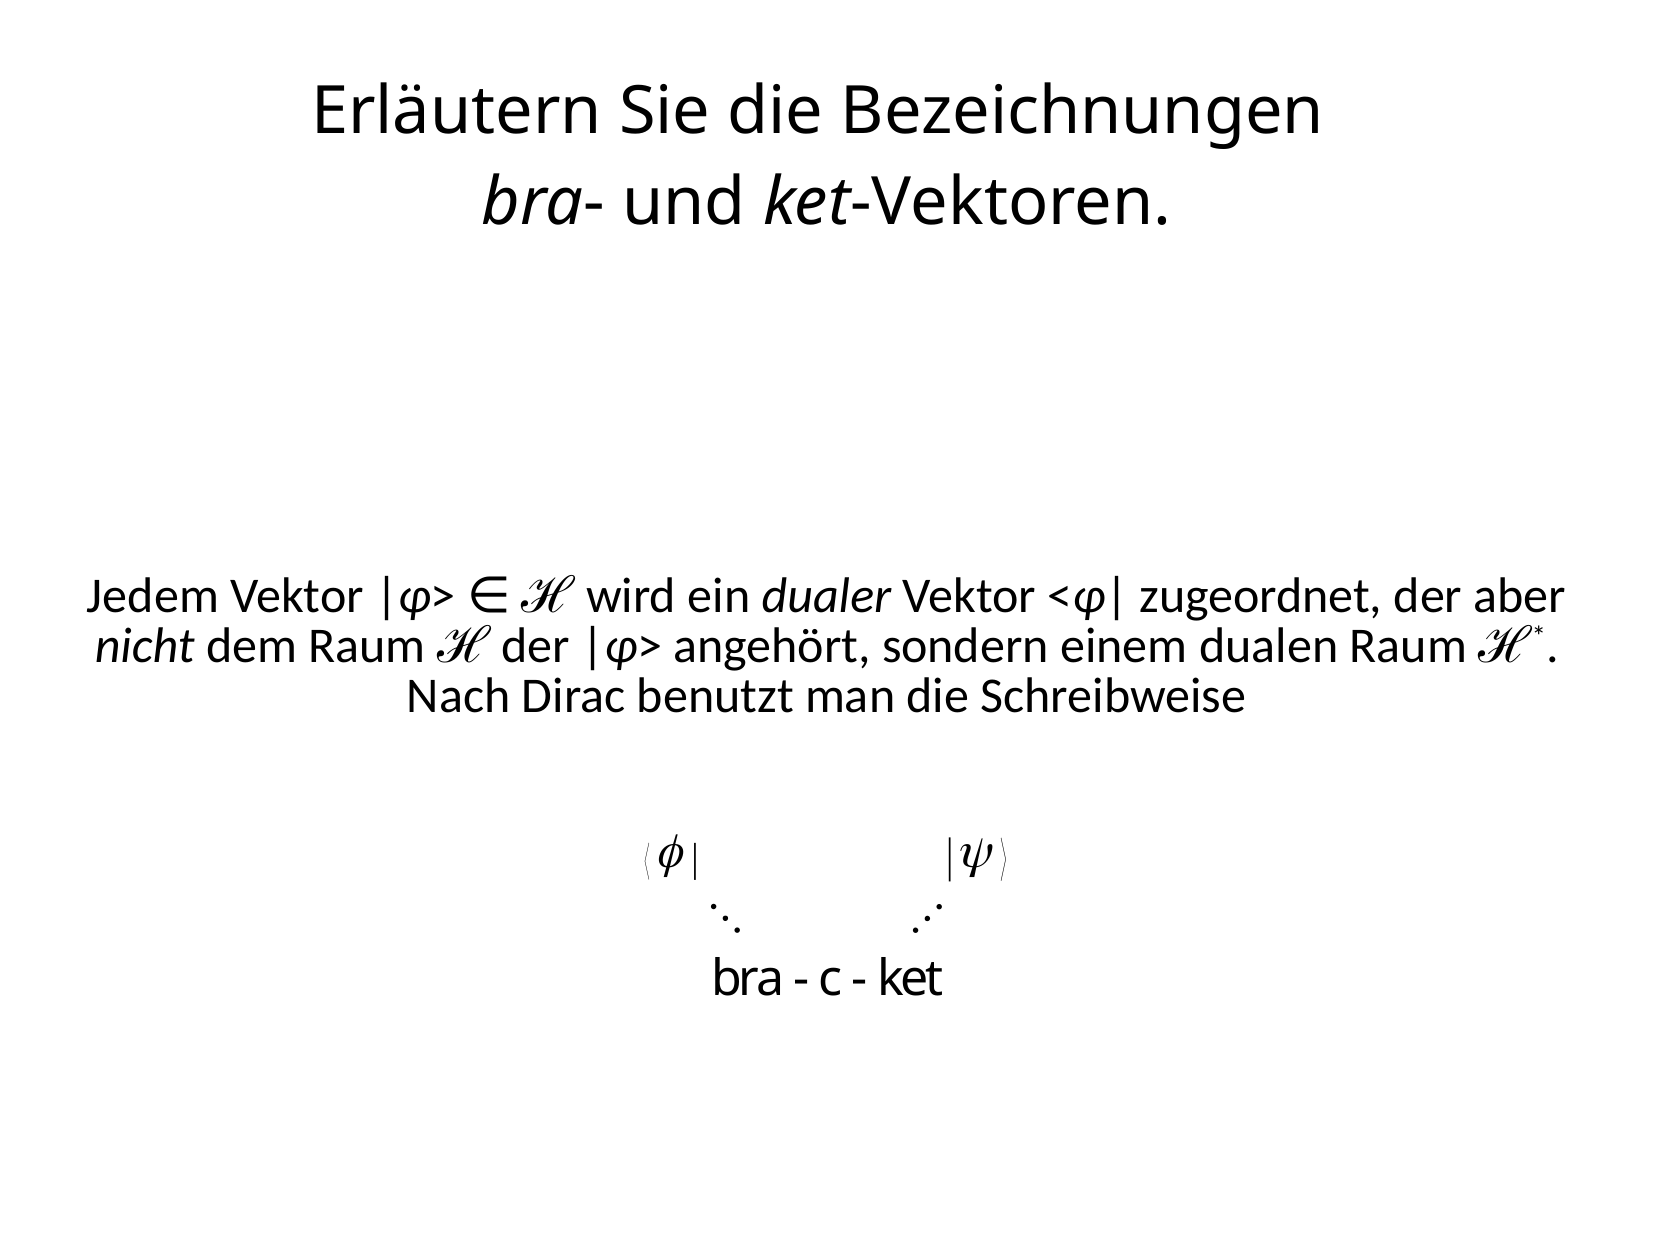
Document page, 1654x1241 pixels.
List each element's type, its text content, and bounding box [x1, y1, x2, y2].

title Erläutern Sie die Bezeichnungen bra- und ket-Vektoren. [82, 49, 1571, 257]
subtitle Jedem Vektor |φ> ∈ ℋ wird ein dualer Vektor <φ| zugeordnet, der aber nicht dem Raum ℋ der |φ> angehört, sondern einem dualen Raum ℋ*. Nach Dirac benutzt man die Schreibweise [82, 290, 1571, 1010]
chart [636, 820, 1018, 1010]
